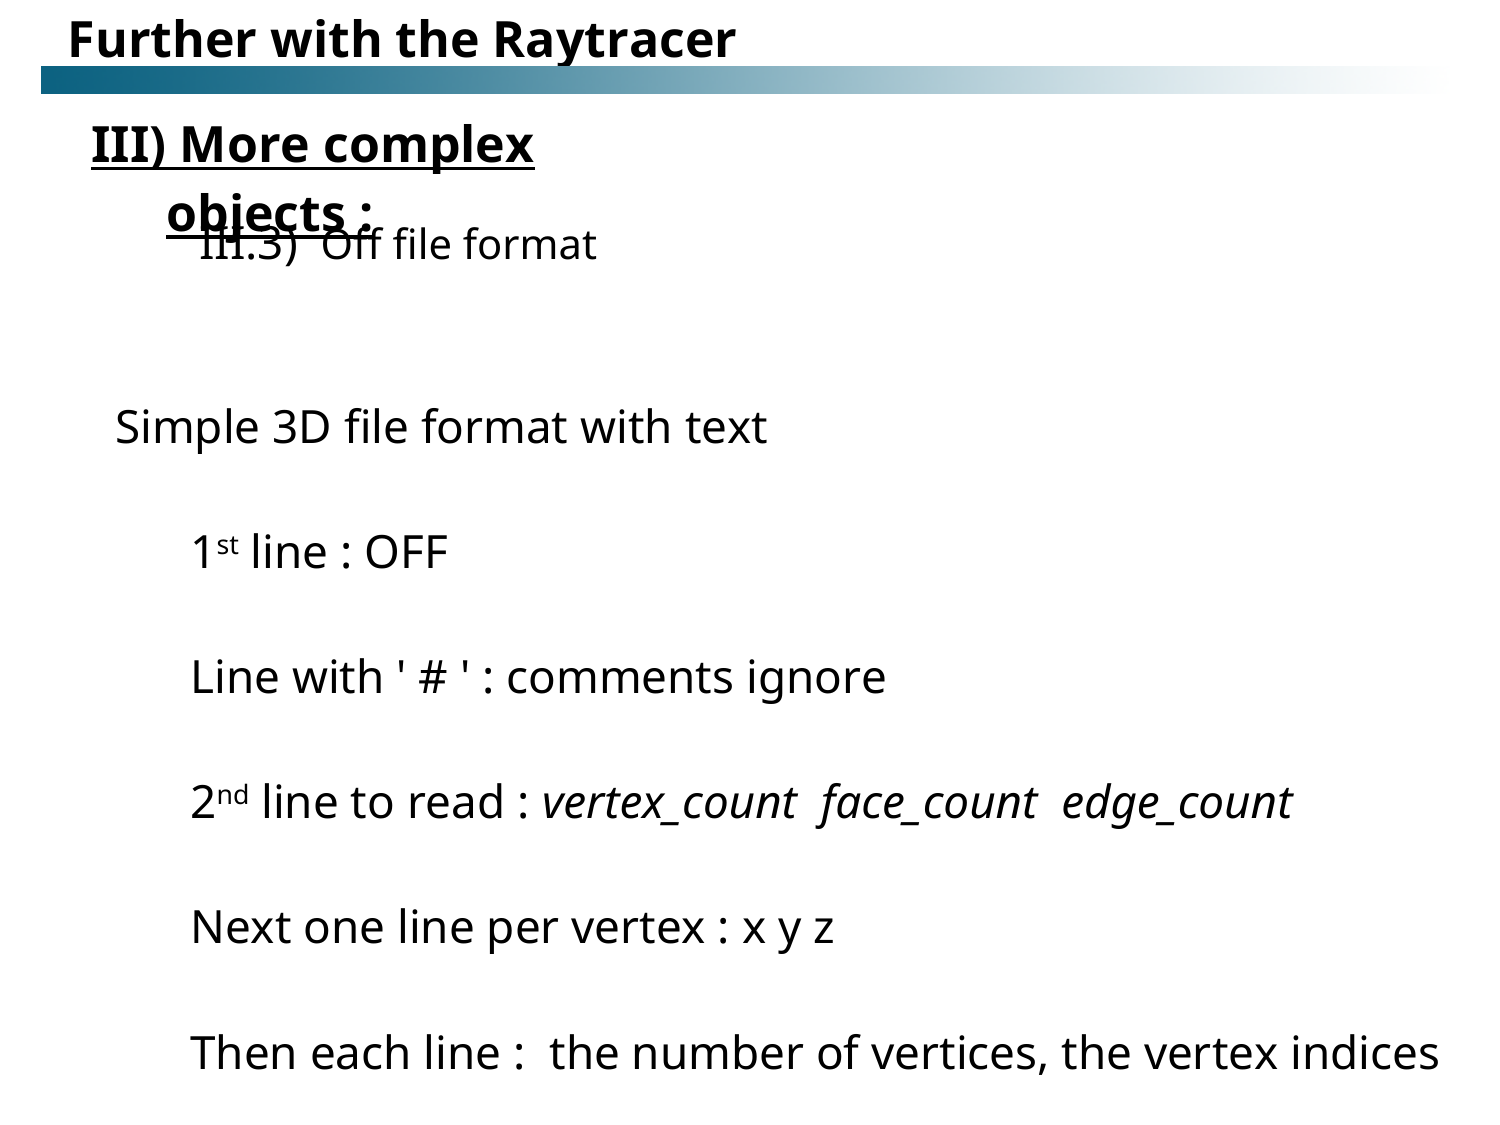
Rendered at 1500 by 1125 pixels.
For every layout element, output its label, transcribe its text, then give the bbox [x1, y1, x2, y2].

text_box III.3) Off file format [184, 203, 1182, 282]
text_box Simple 3D file format with text 1st line : OFF Line with ' # ' : comments ignore 2nd line to read : vertex_count face_count edge_count Next one line per vertex : x y z Then each line : the number of vertices, the vertex indices You can also have sometimes RGB color after a vertex or a polygon. Ignored in my implementation. [88, 324, 1477, 1113]
picture [41, 66, 1471, 94]
text_box III) More complex objects : [76, 101, 768, 254]
text_box [147, 413, 1211, 485]
title Further with the Raytracer [53, 1, 859, 66]
